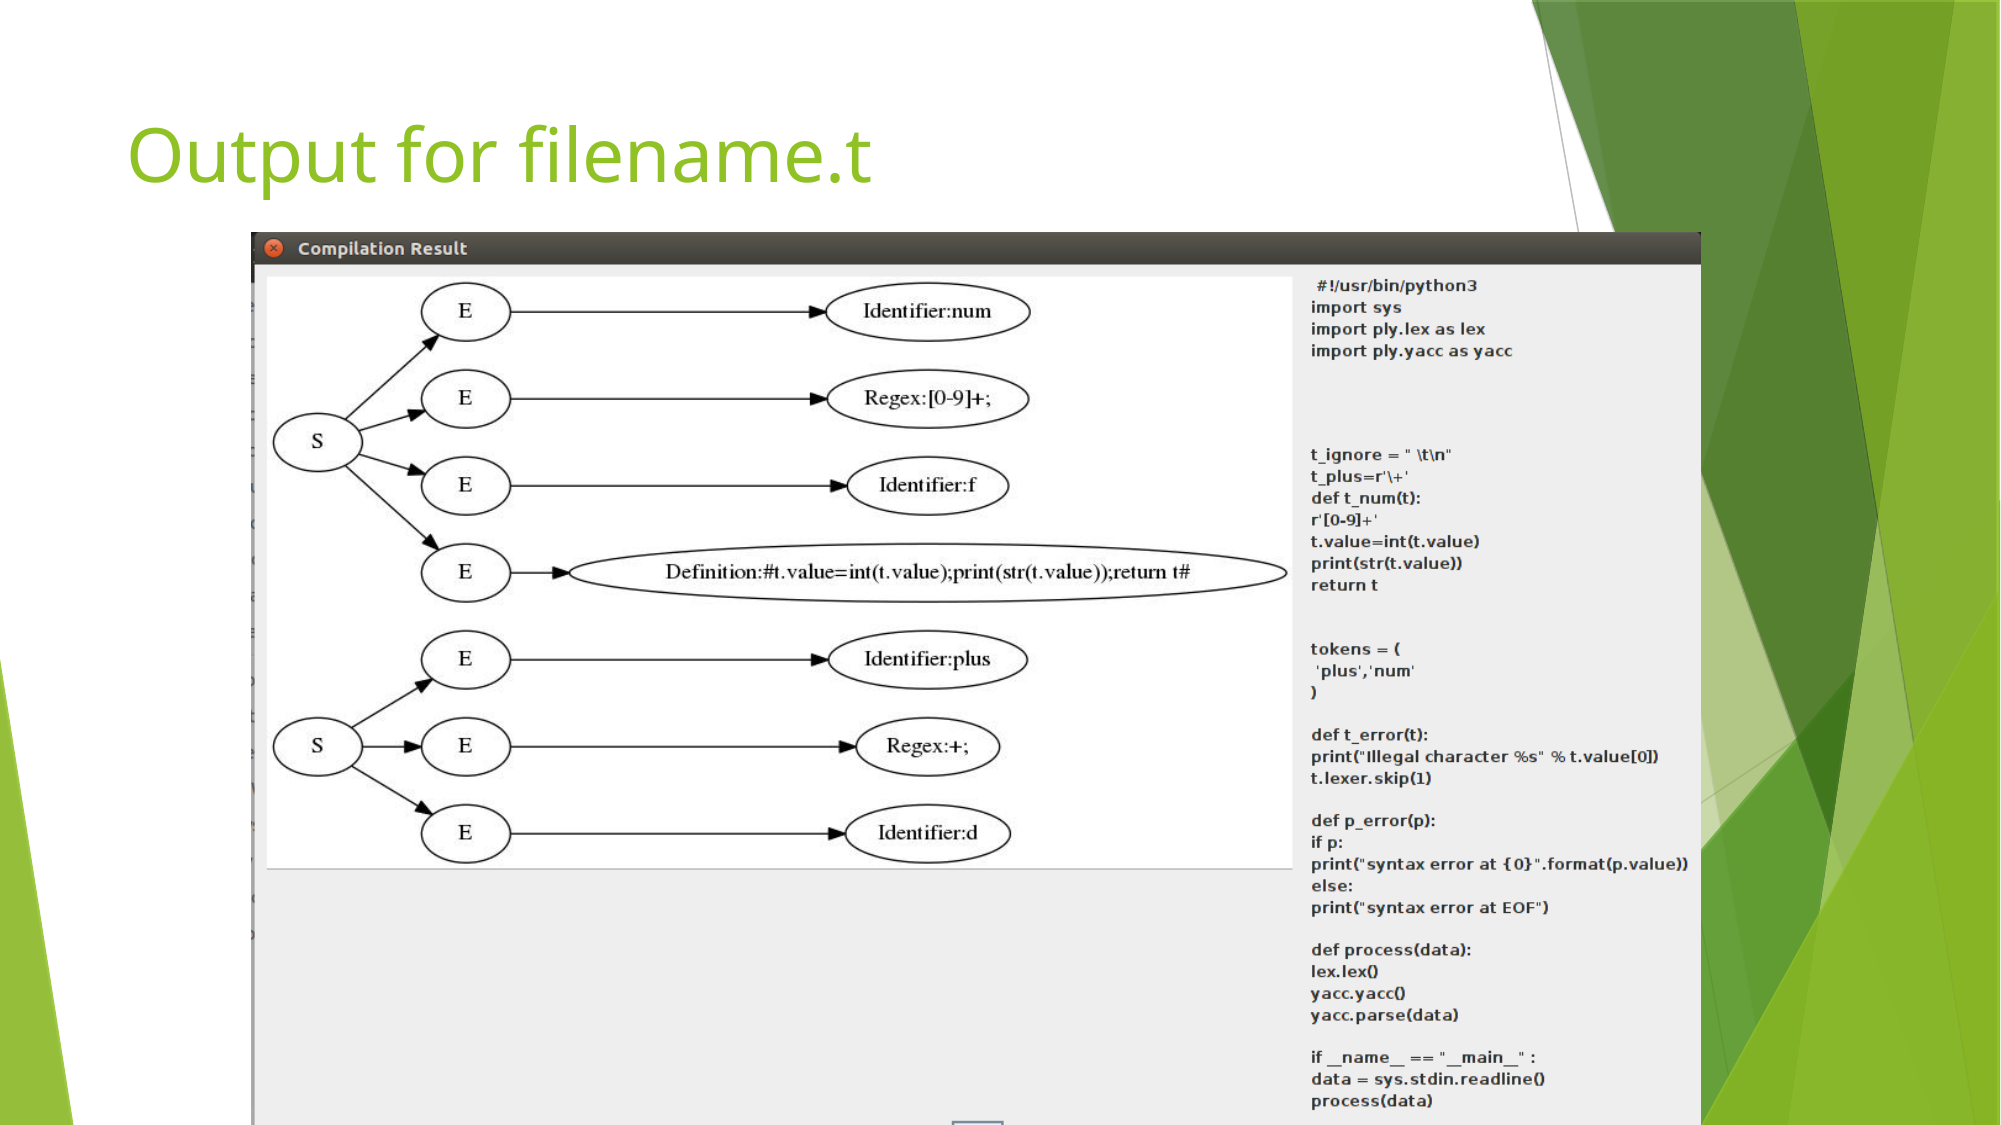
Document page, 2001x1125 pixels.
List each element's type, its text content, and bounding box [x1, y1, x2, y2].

title Output for filename.t [111, 99, 1522, 317]
picture [251, 232, 1701, 1125]
